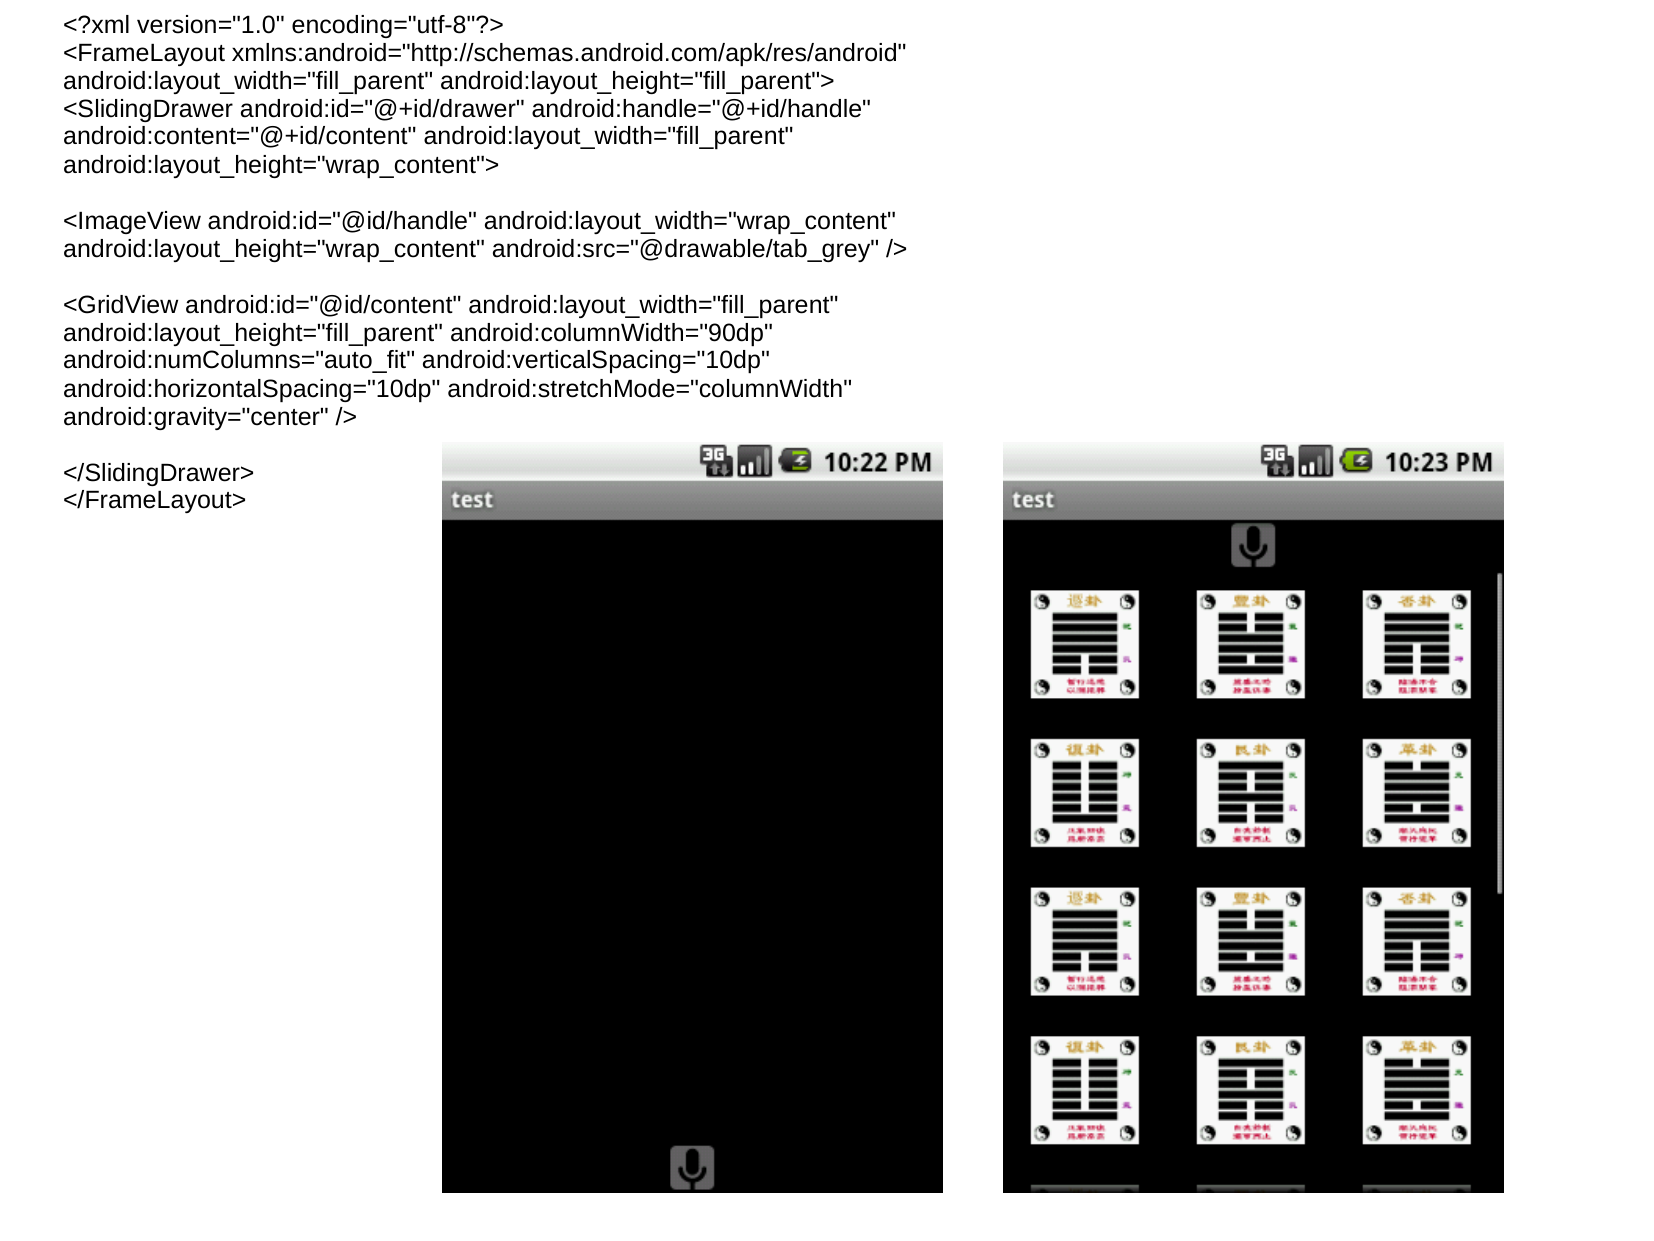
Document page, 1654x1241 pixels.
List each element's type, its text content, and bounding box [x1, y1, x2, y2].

picture [442, 442, 943, 1193]
picture [1003, 442, 1504, 1193]
text_box <?xml version="1.0" encoding="utf-8"?> <FrameLayout xmlns:android="http://schemas.android.com/apk/res/android" android:layout_width="fill_parent" android:layout_height="fill_parent"> <SlidingDrawer android:id="@+id/drawer" android:handle="@+id/handle" android:content="@+id/content" android:layout_width="fill_parent" android:layout_height="wrap_content"> <ImageView android:id="@id/handle" android:layout_width="wrap_content" android:layout_height="wrap_content" android:src="@drawable/tab_grey" /> <GridView android:id="@id/content" android:layout_width="fill_parent" android:layout_height="fill_parent" android:columnWidth="90dp" android:numColumns="auto_fit" android:verticalSpacing="10dp" android:horizontalSpacing="10dp" android:stretchMode="columnWidth" android:gravity="center" /> </SlidingDrawer> </FrameLayout> [48, 3, 1616, 1073]
